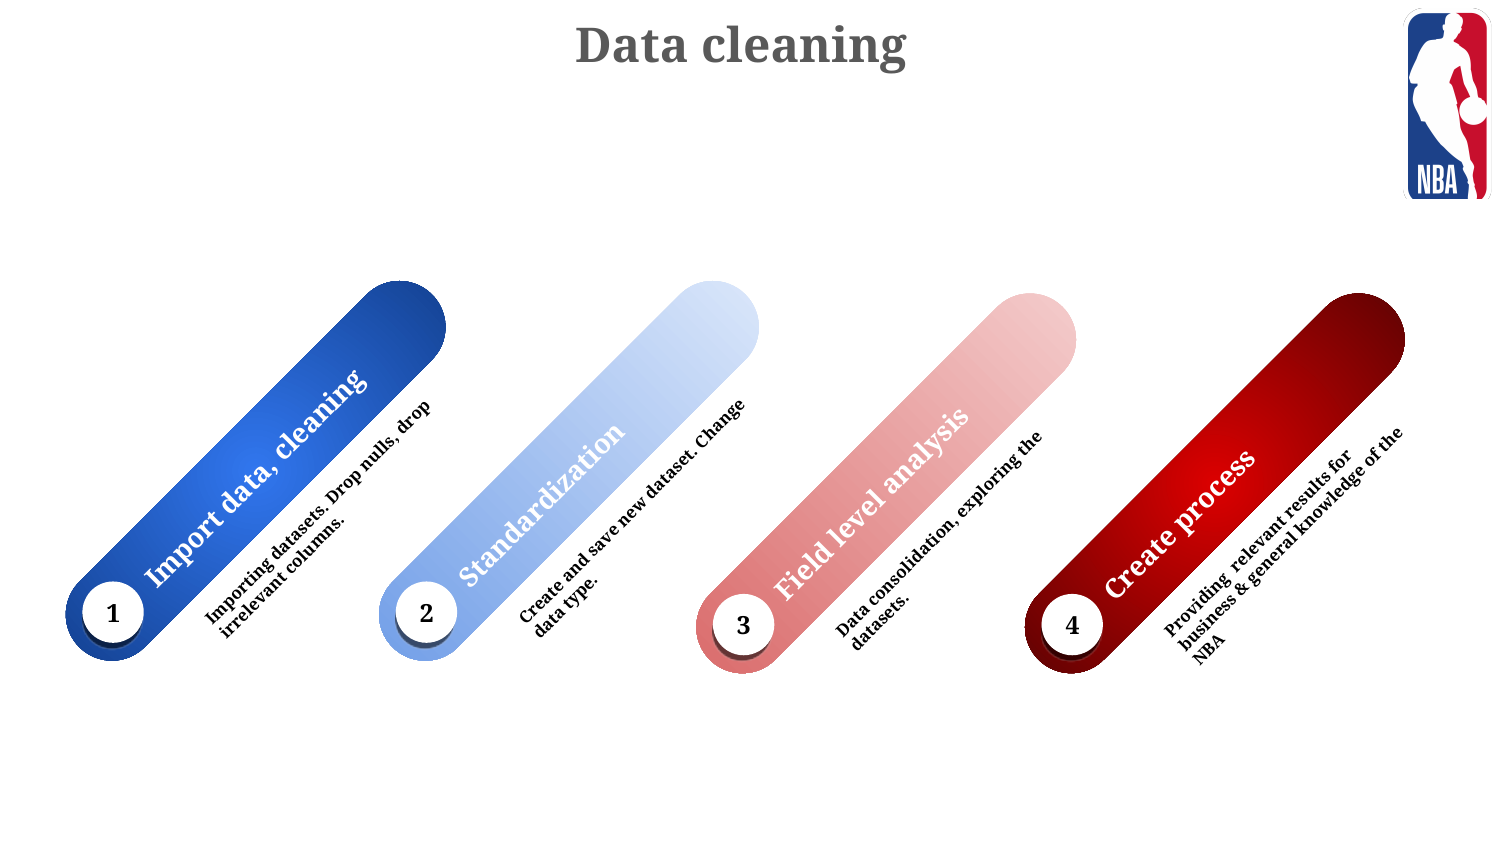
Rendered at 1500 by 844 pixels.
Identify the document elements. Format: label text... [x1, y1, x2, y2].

text_box Data cleaning [560, 0, 965, 88]
text_box Providing relevant results for business & general knowledge of the NBA [1138, 370, 1454, 686]
text_box 1 [82, 581, 144, 643]
text_box Importing datasets. Drop nulls, drop irrelevant columns. [179, 358, 501, 680]
text_box 3 [712, 593, 775, 656]
text_box [696, 293, 1077, 674]
text_box [65, 280, 446, 661]
text_box Standardization [427, 297, 744, 614]
text_box [1363, 293, 1405, 335]
text_box [1025, 293, 1405, 674]
text_box Data consolidation, exploring the datasets. [810, 370, 1125, 686]
text_box Create process [1072, 292, 1407, 626]
picture [1403, 0, 1492, 199]
text_box 4 [1041, 593, 1103, 656]
text_box [379, 280, 759, 661]
text_box Field level analysis [743, 308, 1061, 626]
text_box Import data, cleaning [114, 282, 446, 614]
text_box Create and save new dataset. Change data type. [492, 358, 808, 673]
text_box 2 [395, 581, 458, 643]
